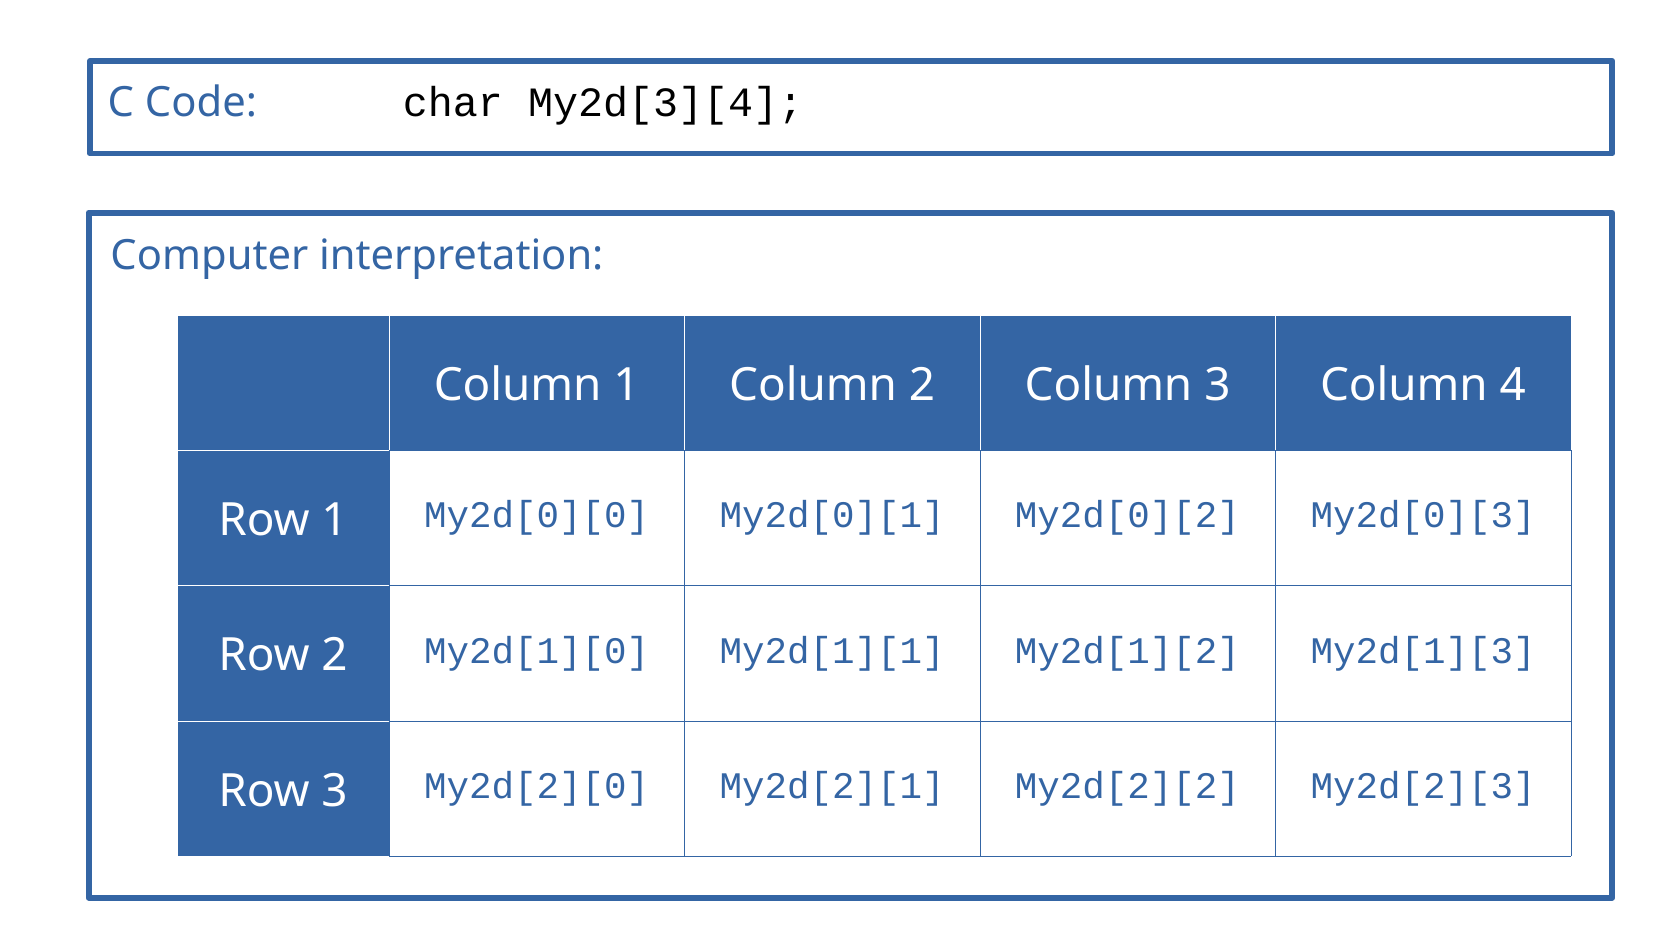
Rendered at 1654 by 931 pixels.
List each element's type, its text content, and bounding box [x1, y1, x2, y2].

table_header Column 2 [685, 316, 980, 450]
table_cell My2d[1][3] [1276, 586, 1571, 721]
table_cell My2d[1][0] [390, 586, 684, 721]
table_cell My2d[2][1] [685, 722, 980, 856]
table_header Column 1 [390, 316, 684, 450]
table_cell My2d[2][3] [1276, 722, 1571, 856]
table_cell My2d[0][0] [390, 451, 684, 585]
text_box Computer interpretation: [95, 217, 691, 302]
table_header Column 3 [981, 316, 1275, 450]
table_cell My2d[0][3] [1276, 451, 1571, 585]
table_header Column 4 [1276, 316, 1571, 450]
table_cell Row 2 [178, 586, 389, 721]
table_cell Row 3 [178, 722, 389, 856]
table_header [178, 316, 389, 450]
table_cell My2d[2][2] [981, 722, 1275, 856]
table_cell My2d[1][2] [981, 586, 1275, 721]
table_cell My2d[0][1] [685, 451, 980, 585]
table_cell My2d[0][2] [981, 451, 1275, 585]
text_box C Code: char My2d[3][4]; [90, 60, 1613, 154]
table_cell Row 1 [178, 451, 389, 585]
table_cell My2d[1][1] [685, 586, 980, 721]
table_cell My2d[2][0] [390, 722, 684, 856]
